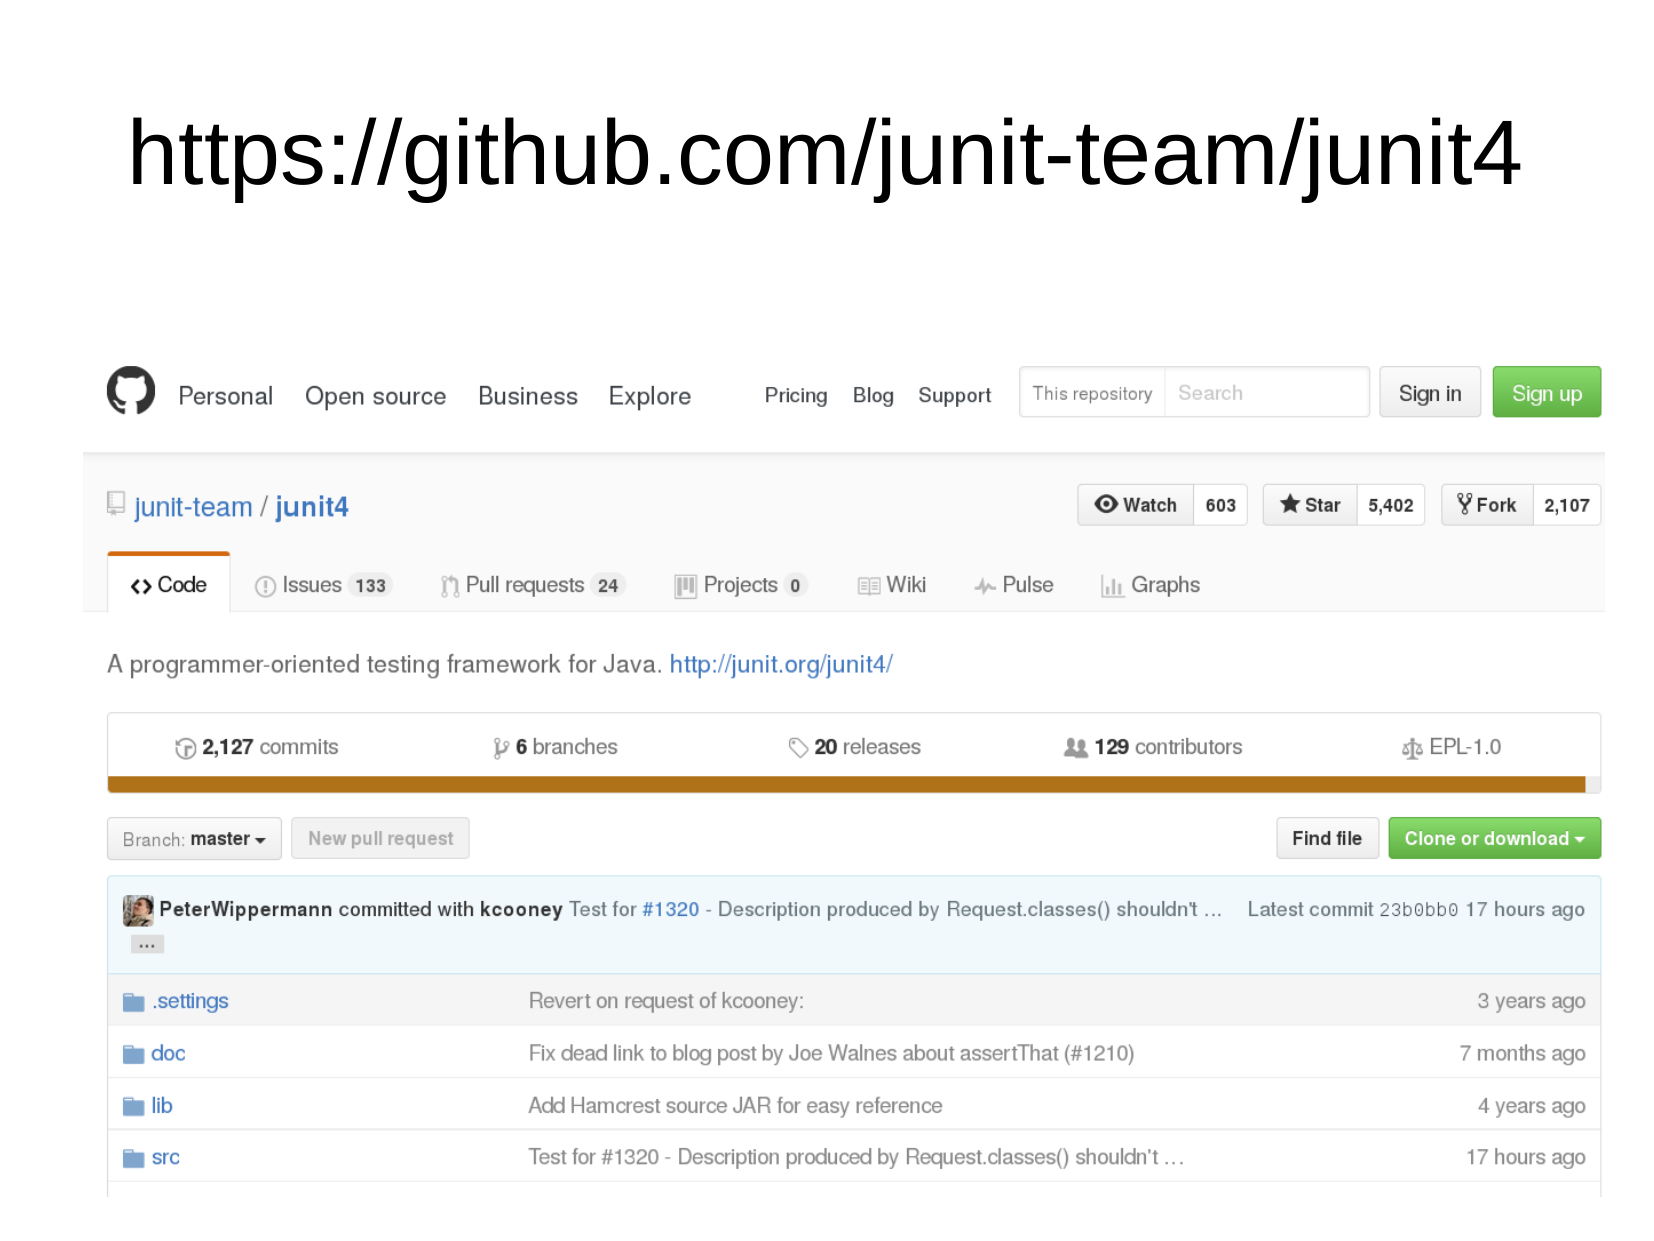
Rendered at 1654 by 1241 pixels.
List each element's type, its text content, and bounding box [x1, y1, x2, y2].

title https://github.com/junit-team/junit4 [82, 49, 1571, 257]
picture [83, 344, 1606, 1197]
